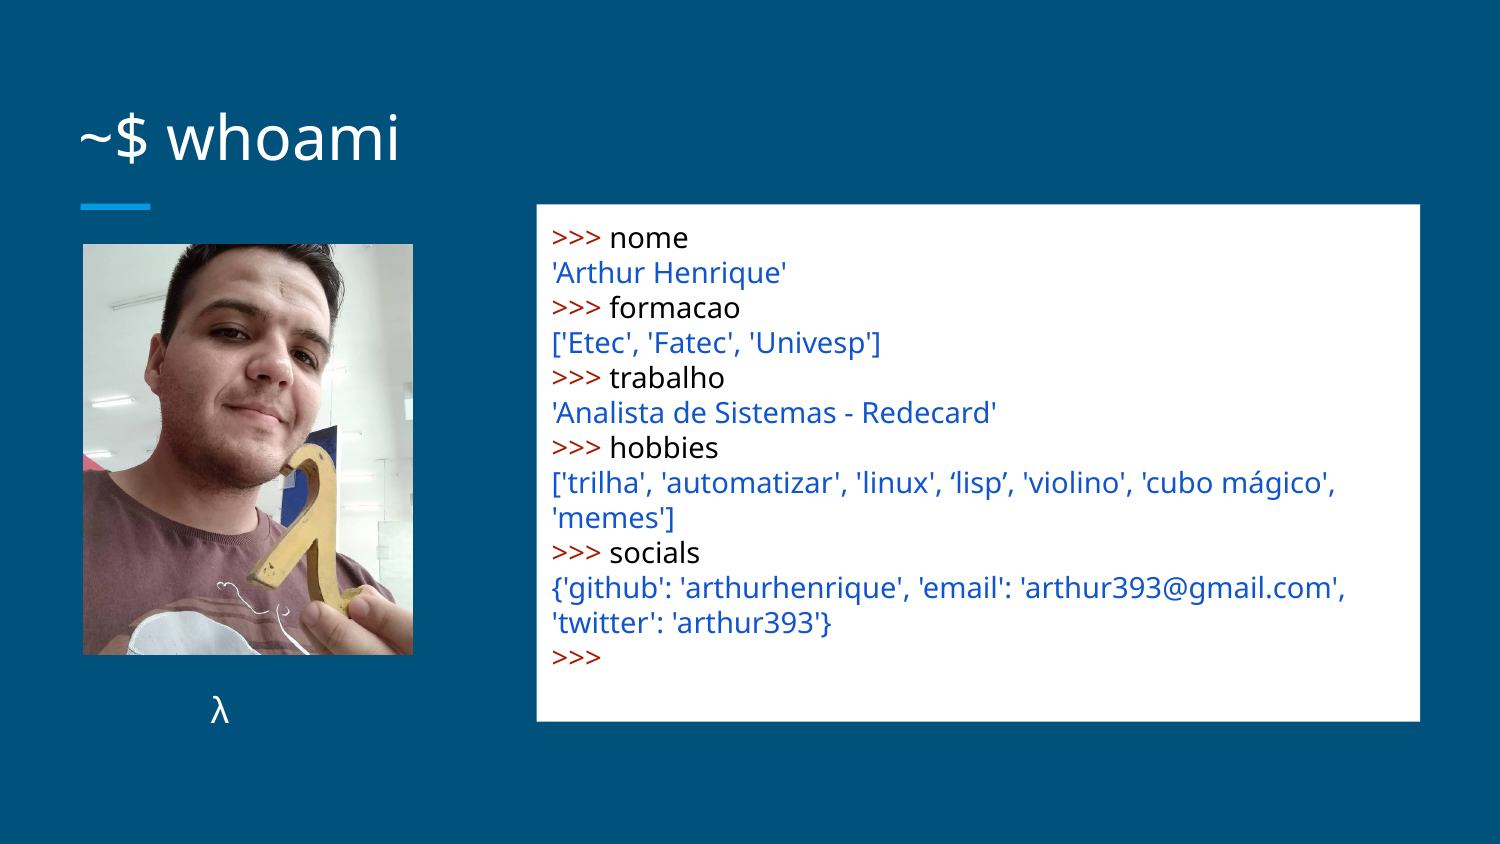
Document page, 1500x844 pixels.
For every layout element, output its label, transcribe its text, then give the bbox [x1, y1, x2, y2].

title ~$ whoami [63, 75, 1437, 188]
text_box λ [195, 671, 367, 739]
list >>> nome 'Arthur Henrique' >>> formacao ['Etec', 'Fatec', 'Univesp'] >>> trabalho 'Analista de Sistemas - Redecard' >>> hobbies ['trilha', 'automatizar', 'linux', ‘lisp’, 'violino', 'cubo mágico', 'memes'] >>> socials {'github': 'arthurhenrique', 'email': 'arthur393@gmail.com', 'twitter': 'arthur393'} >>> [536, 204, 1421, 722]
picture [84, 245, 412, 654]
